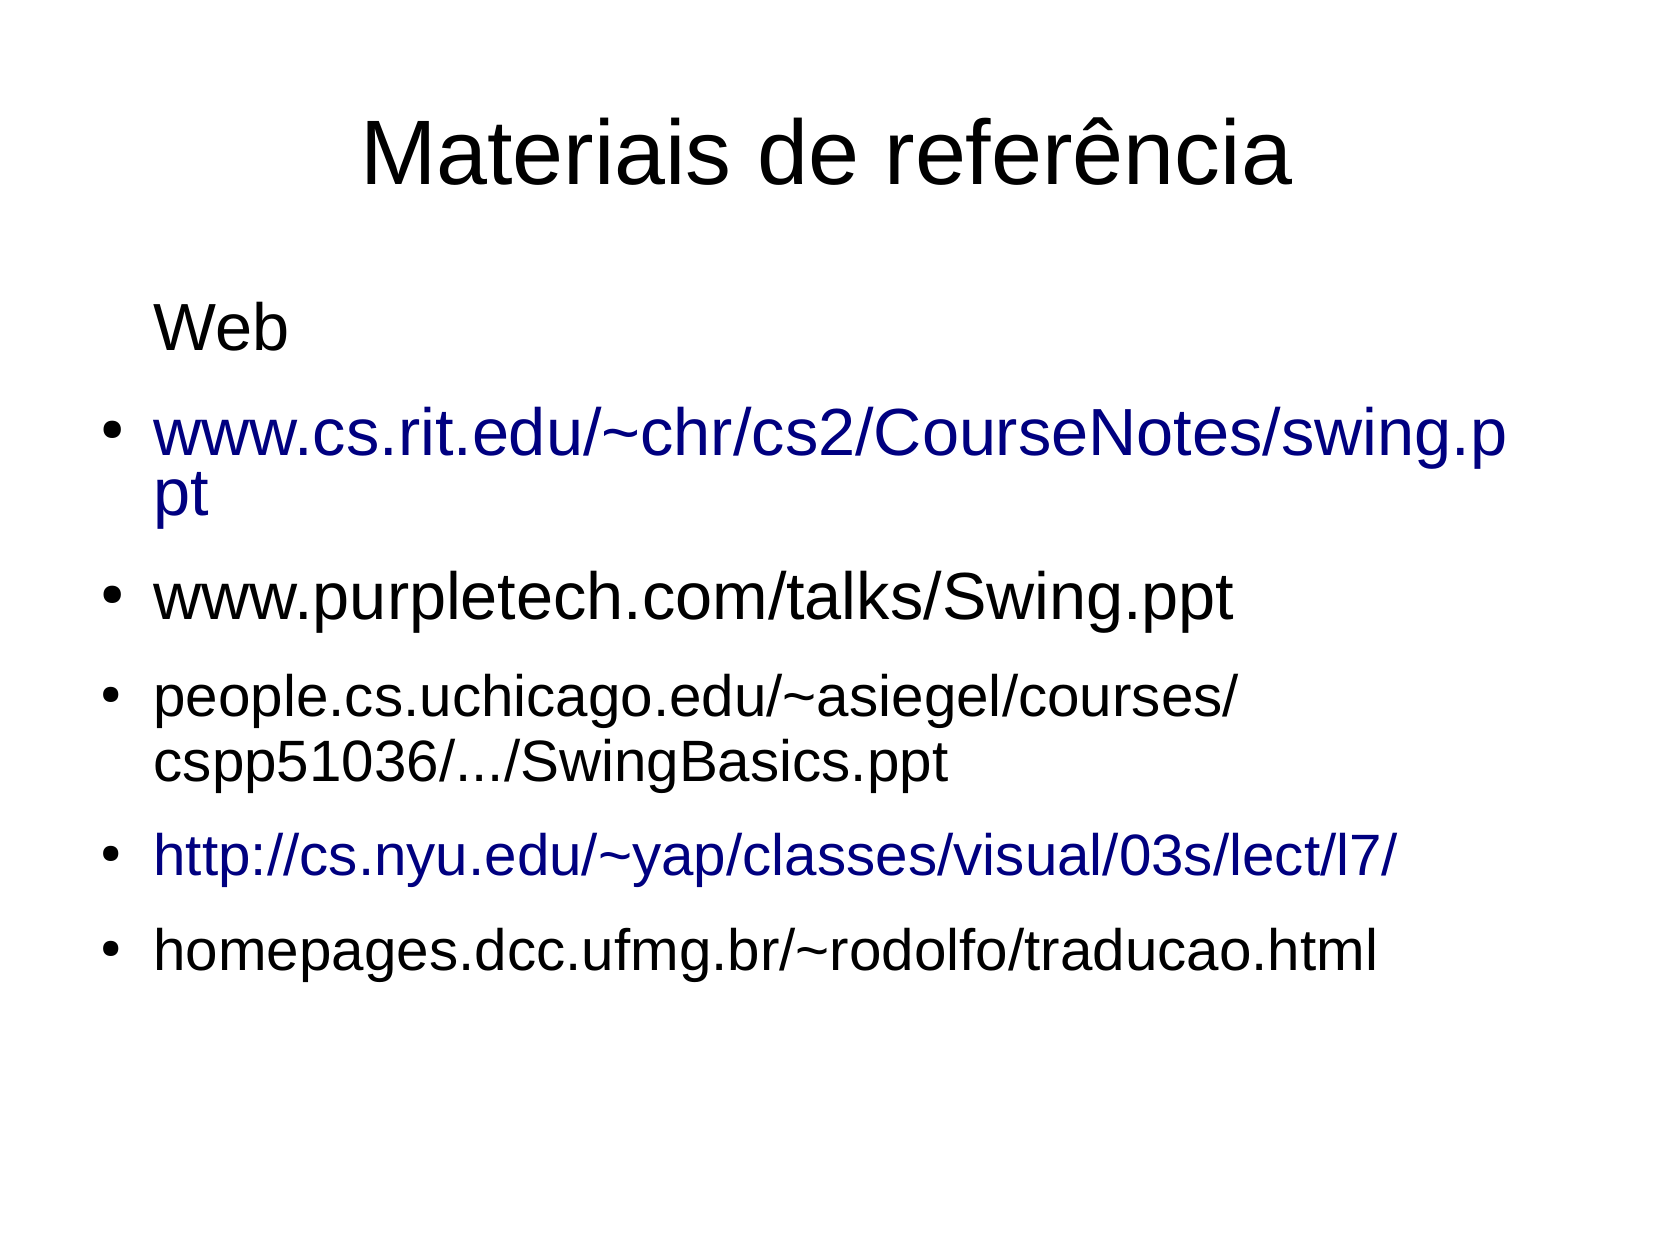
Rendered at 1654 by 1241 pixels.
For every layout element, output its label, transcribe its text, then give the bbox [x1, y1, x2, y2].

list Web www.cs.rit.edu/~chr/cs2/CourseNotes/swing.ppt www.purpletech.com/talks/Swing.ppt people.cs.uchicago.edu/~asiegel/courses/cspp51036/.../SwingBasics.ppt http://cs.nyu.edu/~yap/classes/visual/03s/lect/l7/ homepages.dcc.ufmg.br/~rodolfo/traducao.html [82, 290, 1538, 1010]
title Materiais de referência [82, 49, 1571, 257]
